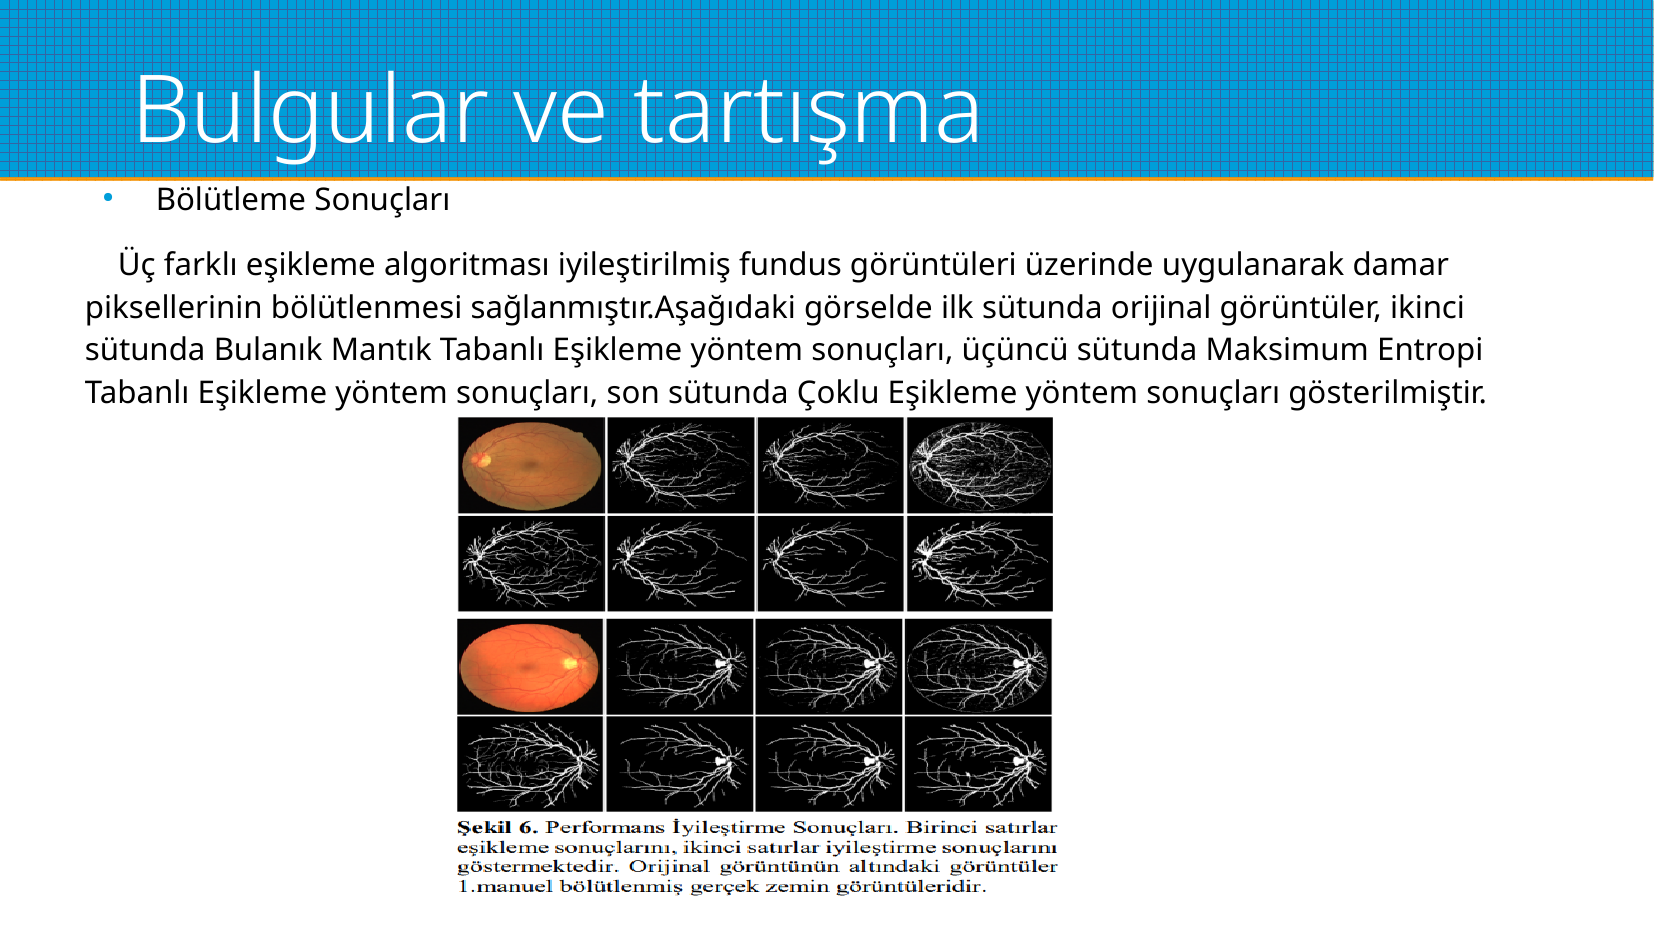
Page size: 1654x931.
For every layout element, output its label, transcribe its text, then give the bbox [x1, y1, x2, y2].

list Bölütleme Sonuçları Üç farklı eşikleme algoritması iyileştirilmiş fundus görüntüleri üzerinde uygulanarak damar piksellerinin bölütlenmesi sağlanmıştır.Aşağıdaki görselde ilk sütunda orijinal görüntüler, ikinci sütunda Bulanık Mantık Tabanlı Eşikleme yöntem sonuçları, üçüncü sütunda Maksimum Entropi Tabanlı Eşikleme yöntem sonuçları, son sütunda Çoklu Eşikleme yöntem sonuçları gösterilmiştir. [84, 177, 1565, 545]
picture [413, 413, 1093, 904]
title Bulgular ve tartışma [82, 14, 1571, 171]
